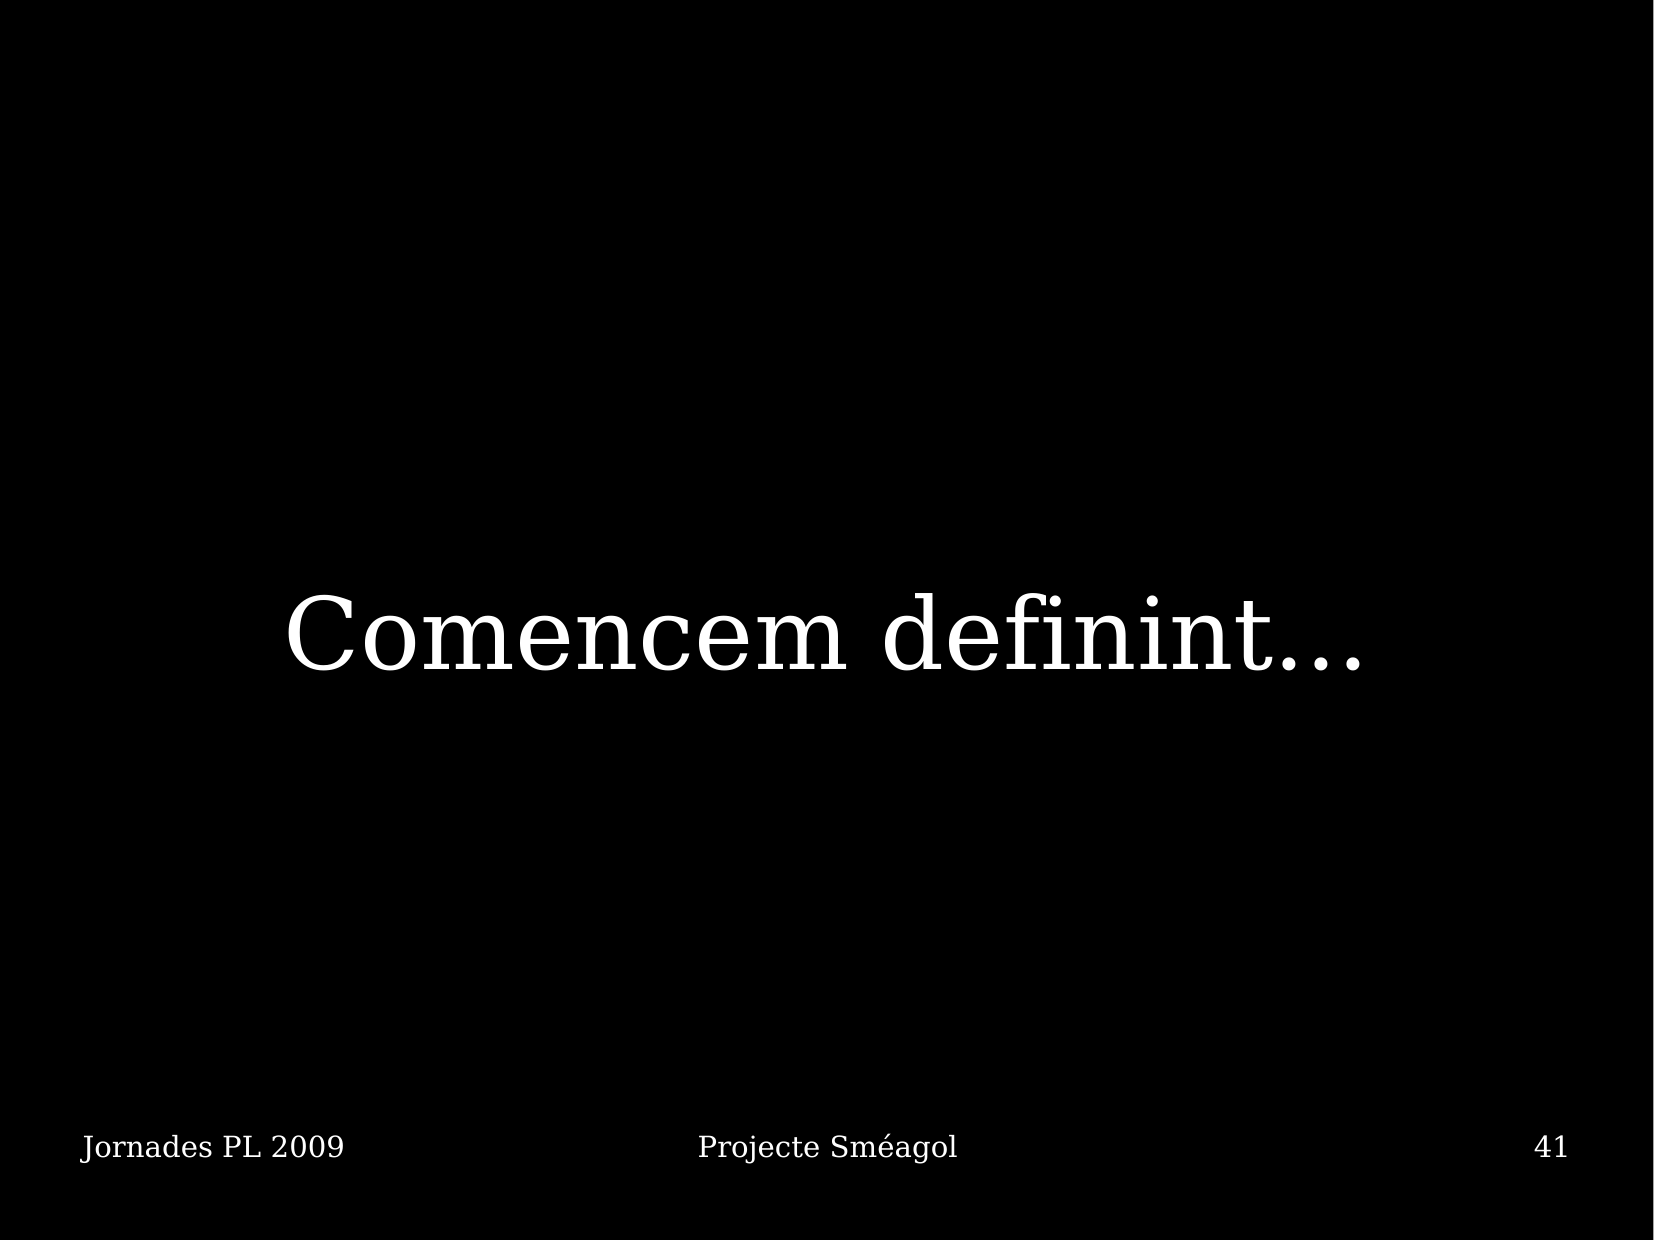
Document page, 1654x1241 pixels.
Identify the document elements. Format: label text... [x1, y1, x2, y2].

title Comencem definint... [59, 529, 1595, 711]
